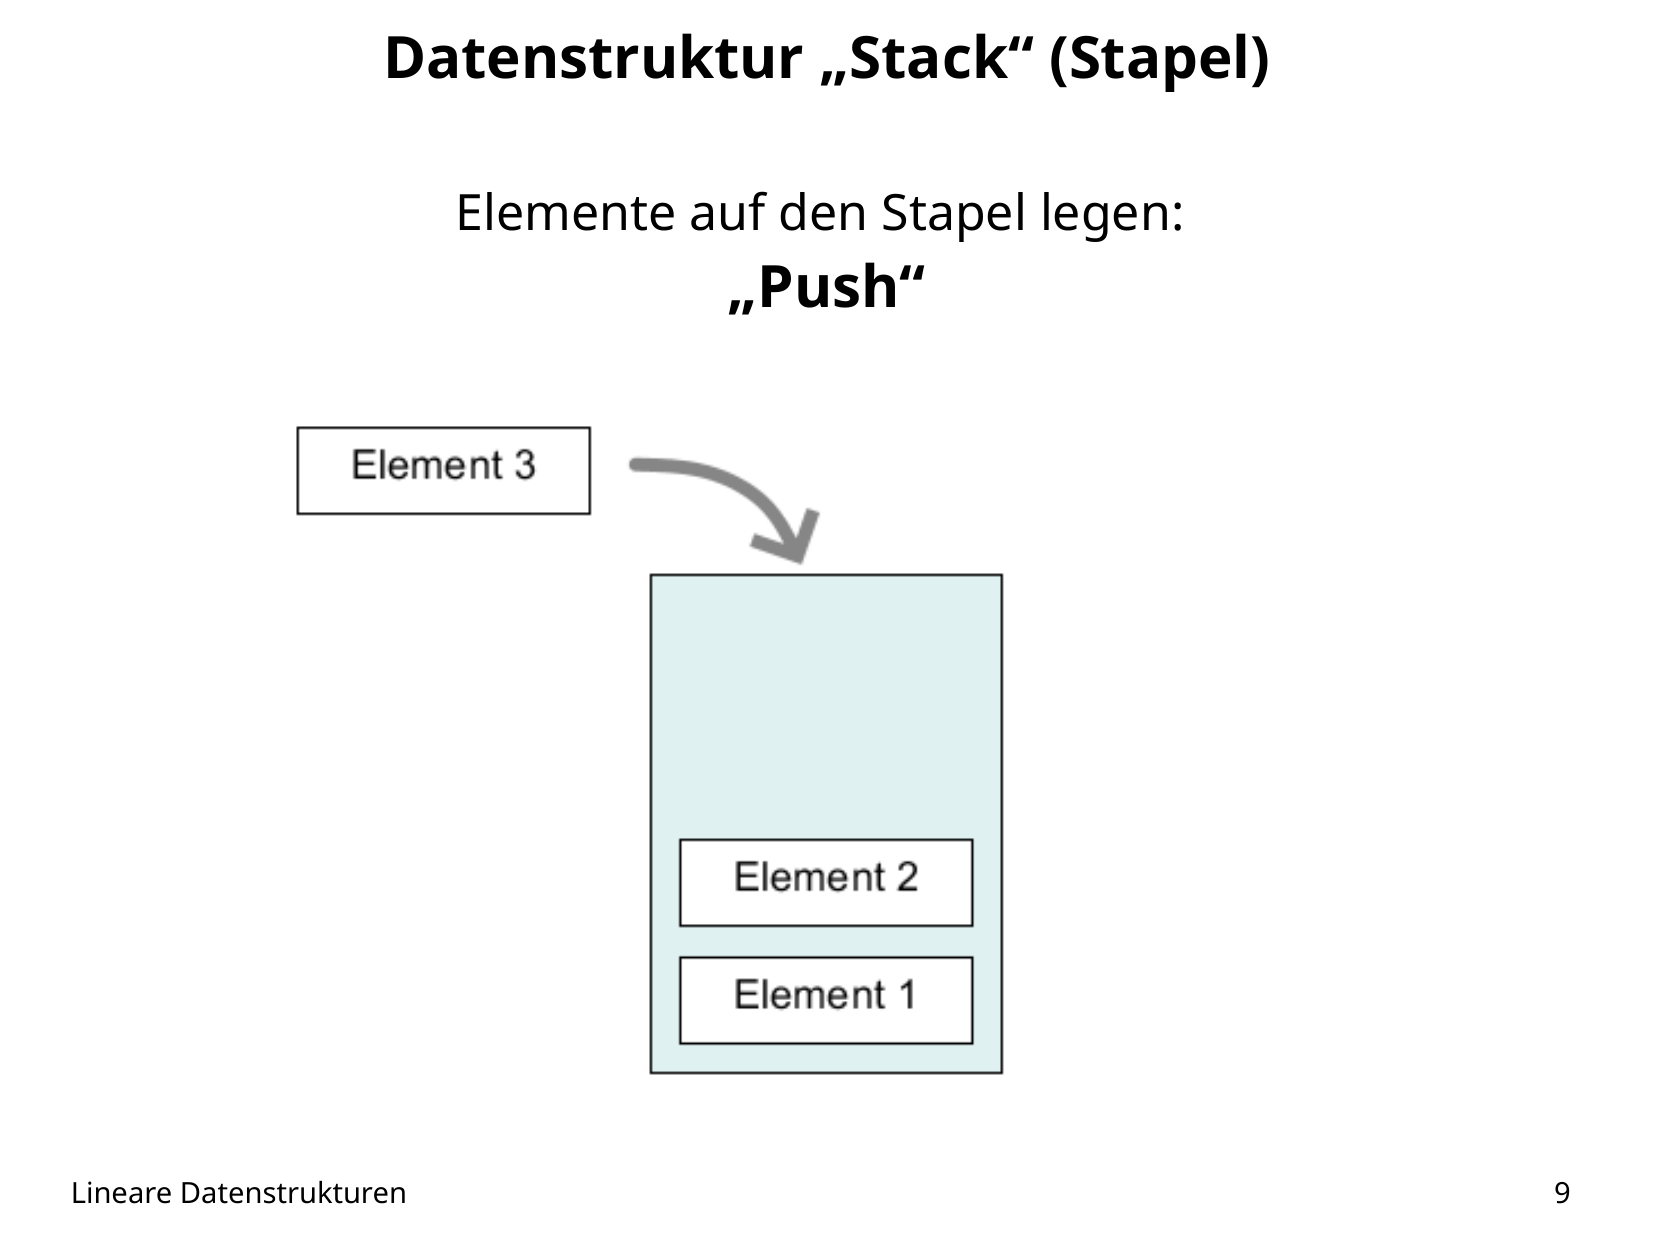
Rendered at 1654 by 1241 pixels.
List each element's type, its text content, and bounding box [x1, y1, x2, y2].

title Datenstruktur „Stack“ (Stapel) [0, 5, 1654, 107]
picture [295, 425, 1359, 1077]
list Elemente auf den Stapel legen: „Push“ [59, 177, 1595, 331]
